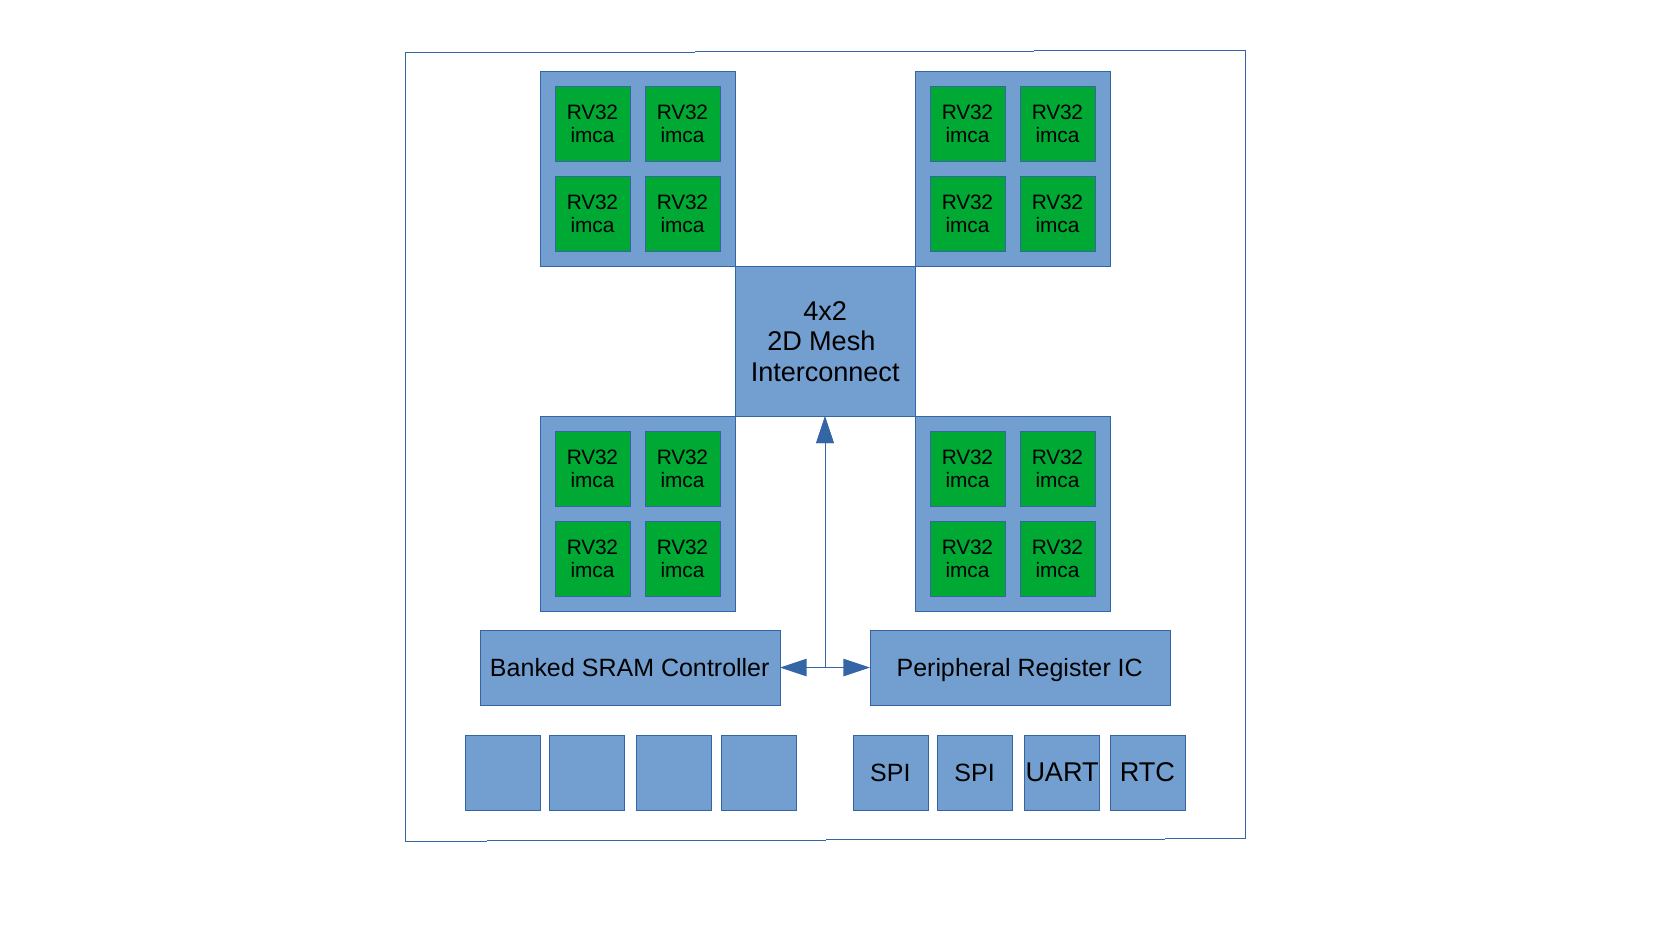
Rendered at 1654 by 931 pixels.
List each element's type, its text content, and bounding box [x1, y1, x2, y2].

text_box RV32 imca [645, 176, 721, 252]
text_box Peripheral Register IC [870, 630, 1171, 706]
text_box RV32 imca [930, 86, 1006, 162]
text_box RV32 imca [930, 176, 1006, 252]
text_box RV32 imca [930, 431, 1006, 507]
text_box RV32 imca [555, 176, 631, 252]
text_box RV32 imca [1020, 86, 1096, 162]
text_box RV32 imca [555, 521, 631, 597]
text_box UART [1024, 735, 1100, 811]
text_box SPI [853, 735, 929, 811]
text_box RV32 imca [645, 86, 721, 162]
text_box RV32 imca [555, 431, 631, 507]
text_box RV32 imca [645, 521, 721, 597]
text_box 4x2 2D Mesh Interconnect [735, 266, 916, 417]
text_box RV32 imca [1020, 176, 1096, 252]
text_box RV32 imca [555, 86, 631, 162]
text_box RV32 imca [1020, 521, 1096, 597]
text_box RTC [1110, 735, 1186, 811]
text_box RV32 imca [930, 521, 1006, 597]
text_box RV32 imca [645, 431, 721, 507]
text_box [405, 50, 1246, 842]
text_box SPI [937, 735, 1013, 811]
text_box Banked SRAM Controller [480, 630, 781, 706]
text_box RV32 imca [1020, 431, 1096, 507]
